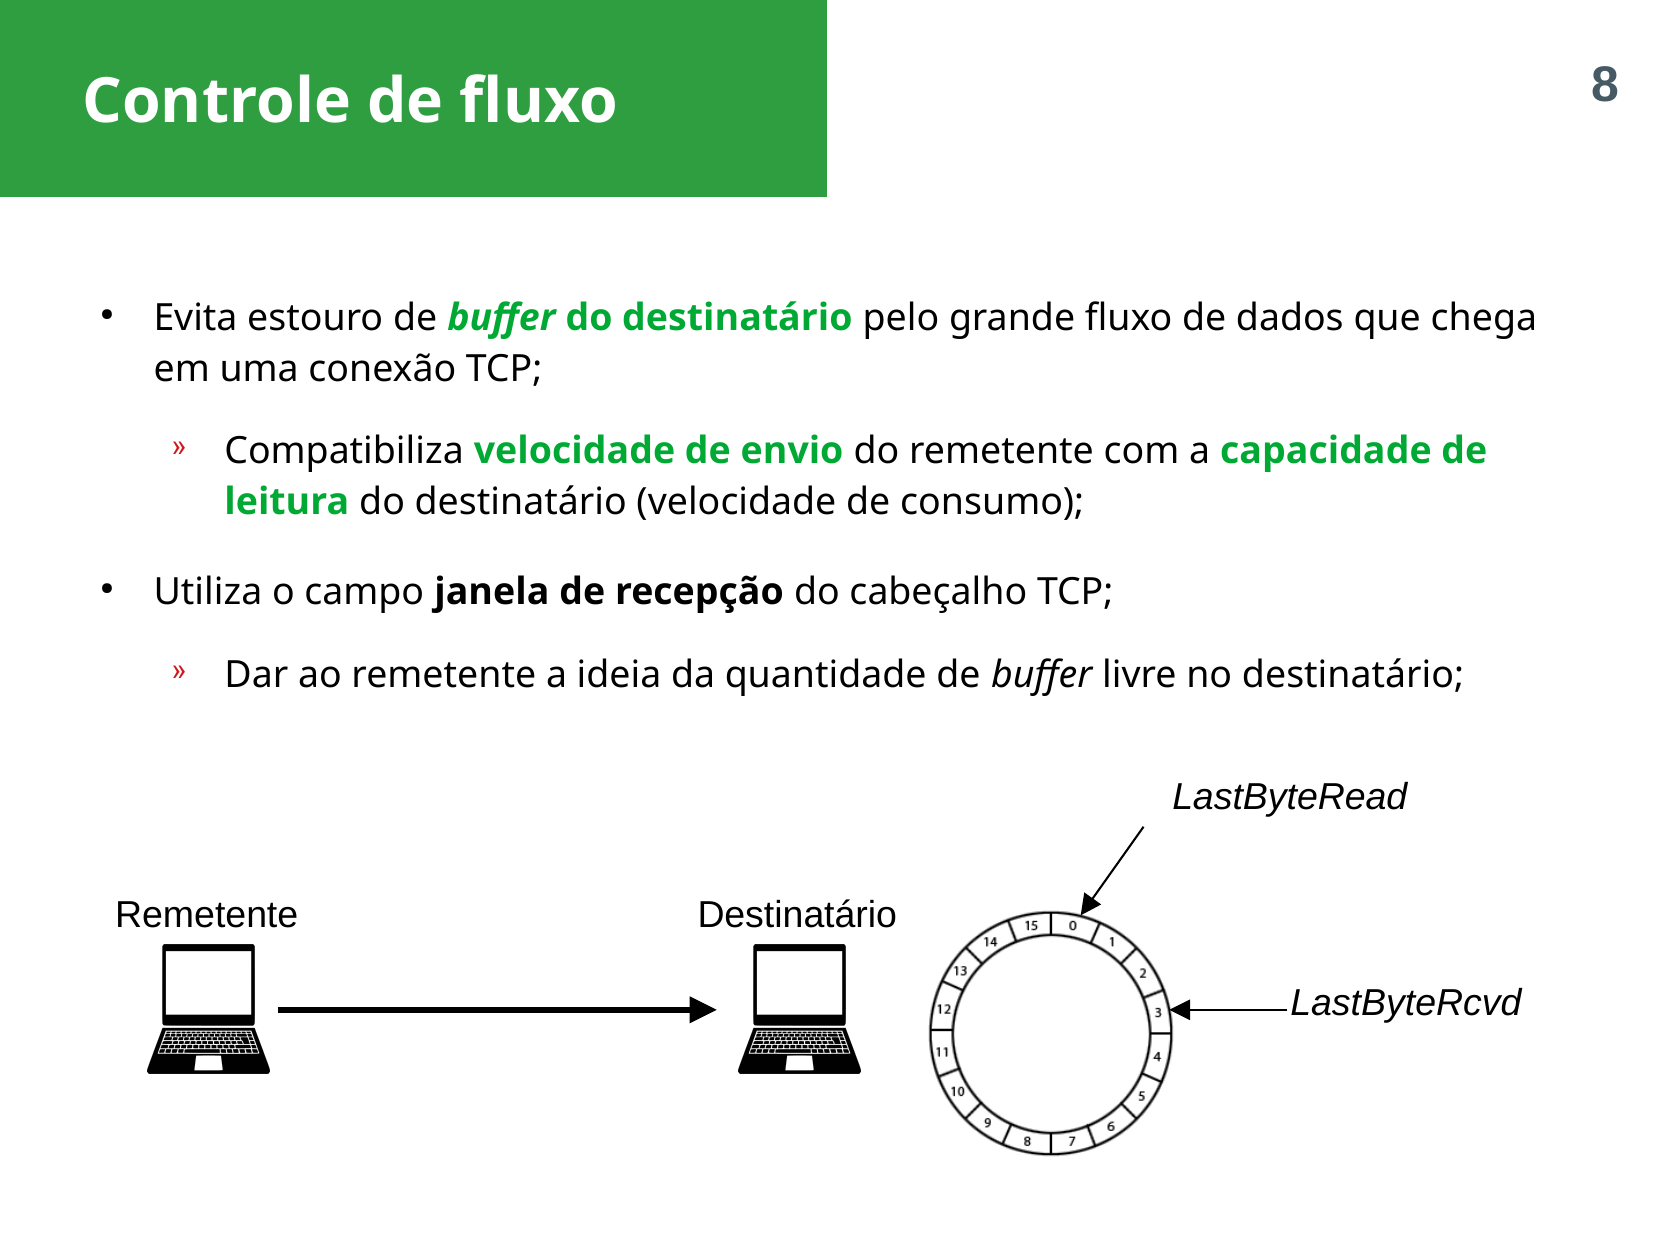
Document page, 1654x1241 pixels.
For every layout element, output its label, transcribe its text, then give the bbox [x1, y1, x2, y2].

text_box Remetente [88, 885, 325, 945]
picture [738, 945, 861, 1074]
picture [147, 945, 270, 1074]
text_box Destinatário [679, 885, 916, 945]
text_box LastByteRead [1157, 767, 1453, 827]
title Controle de fluxo [82, 0, 1152, 202]
list Evita estouro de buffer do destinatário pelo grande fluxo de dados que chega em uma conexão TCP; Compatibiliza velocidade de envio do remetente com a capacidade de leitura do destinatário (velocidade de consumo); Utiliza o campo janela de recepção do cabeçalho TCP; Dar ao remetente a ideia da quantidade de buffer livre no destinatário; [82, 290, 1571, 886]
text_box LastByteRcvd [1275, 974, 1571, 1034]
picture [903, 885, 1199, 1182]
